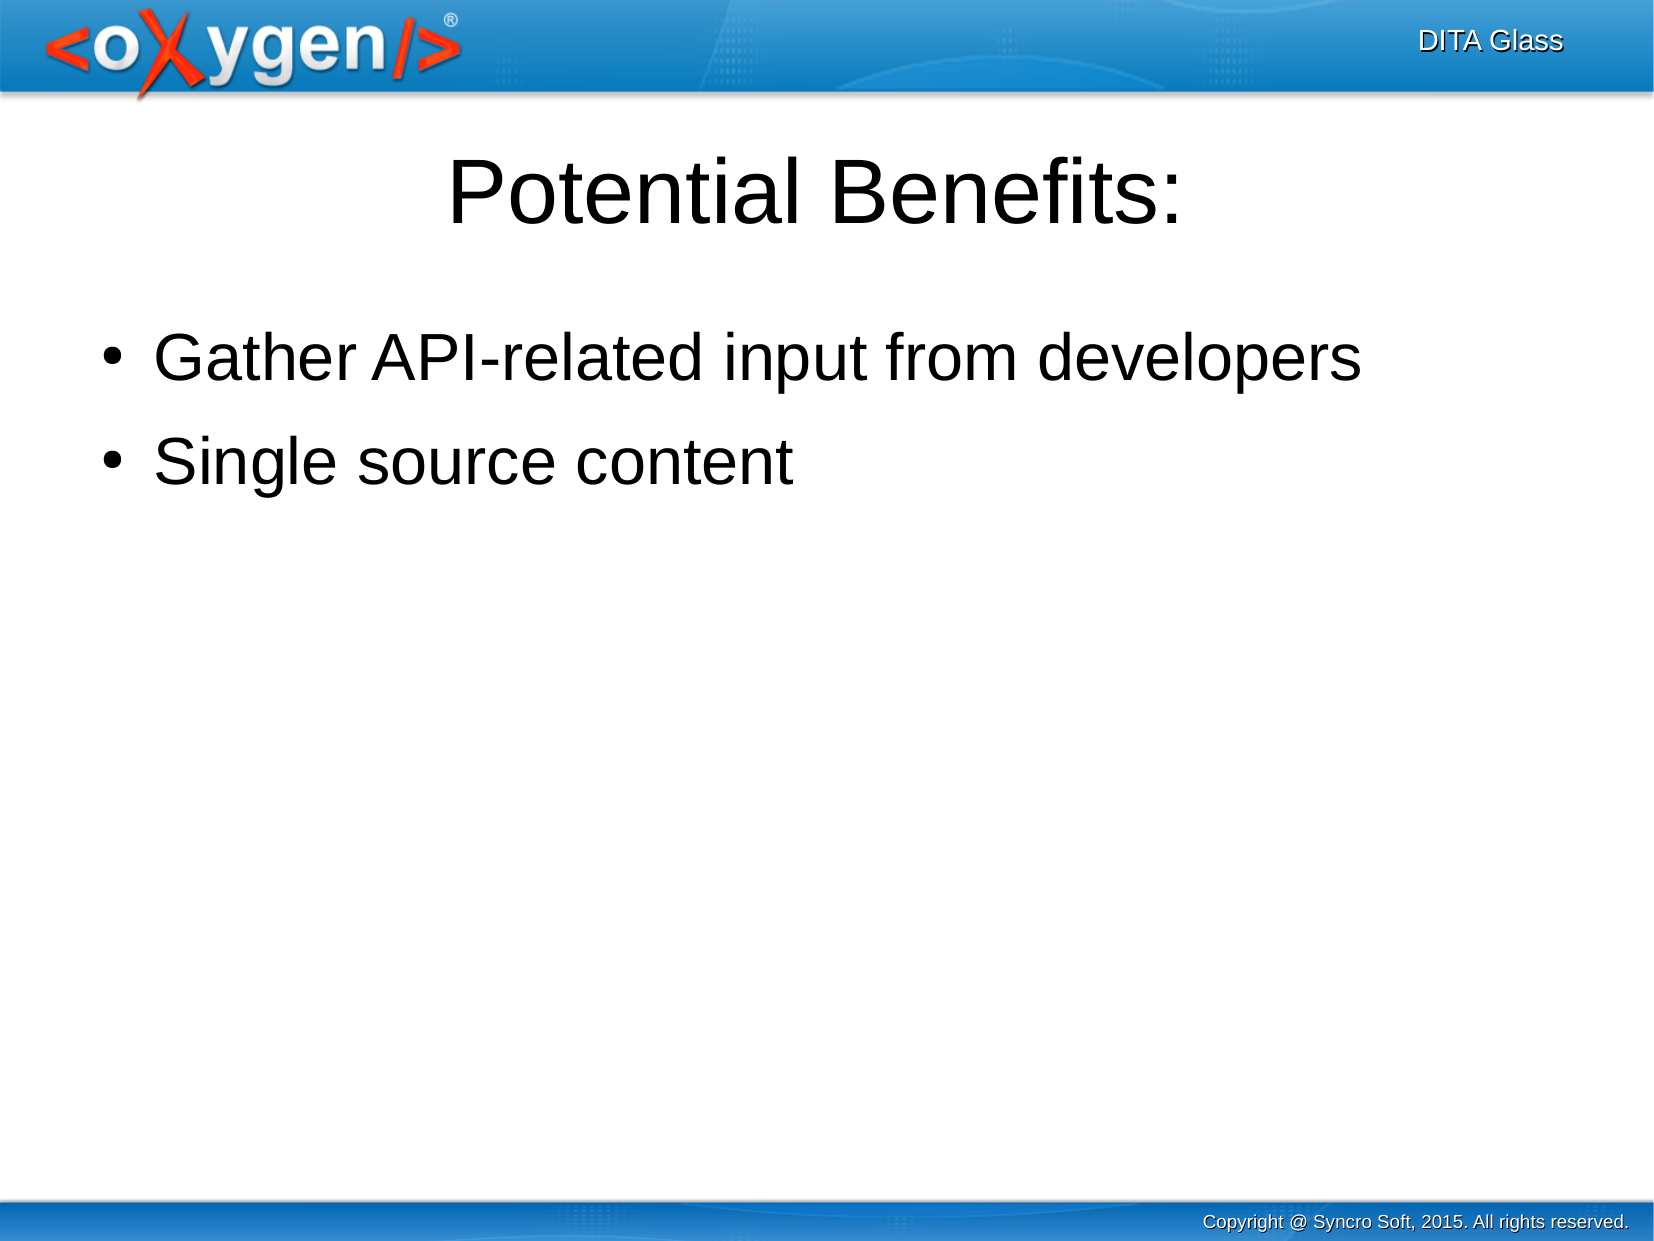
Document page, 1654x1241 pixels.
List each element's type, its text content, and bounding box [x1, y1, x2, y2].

title Potential Benefits: [82, 78, 1550, 304]
picture [0, 1195, 1654, 1241]
list Gather API-related input from developers Single source content [82, 319, 1561, 1171]
picture [0, 0, 1654, 109]
